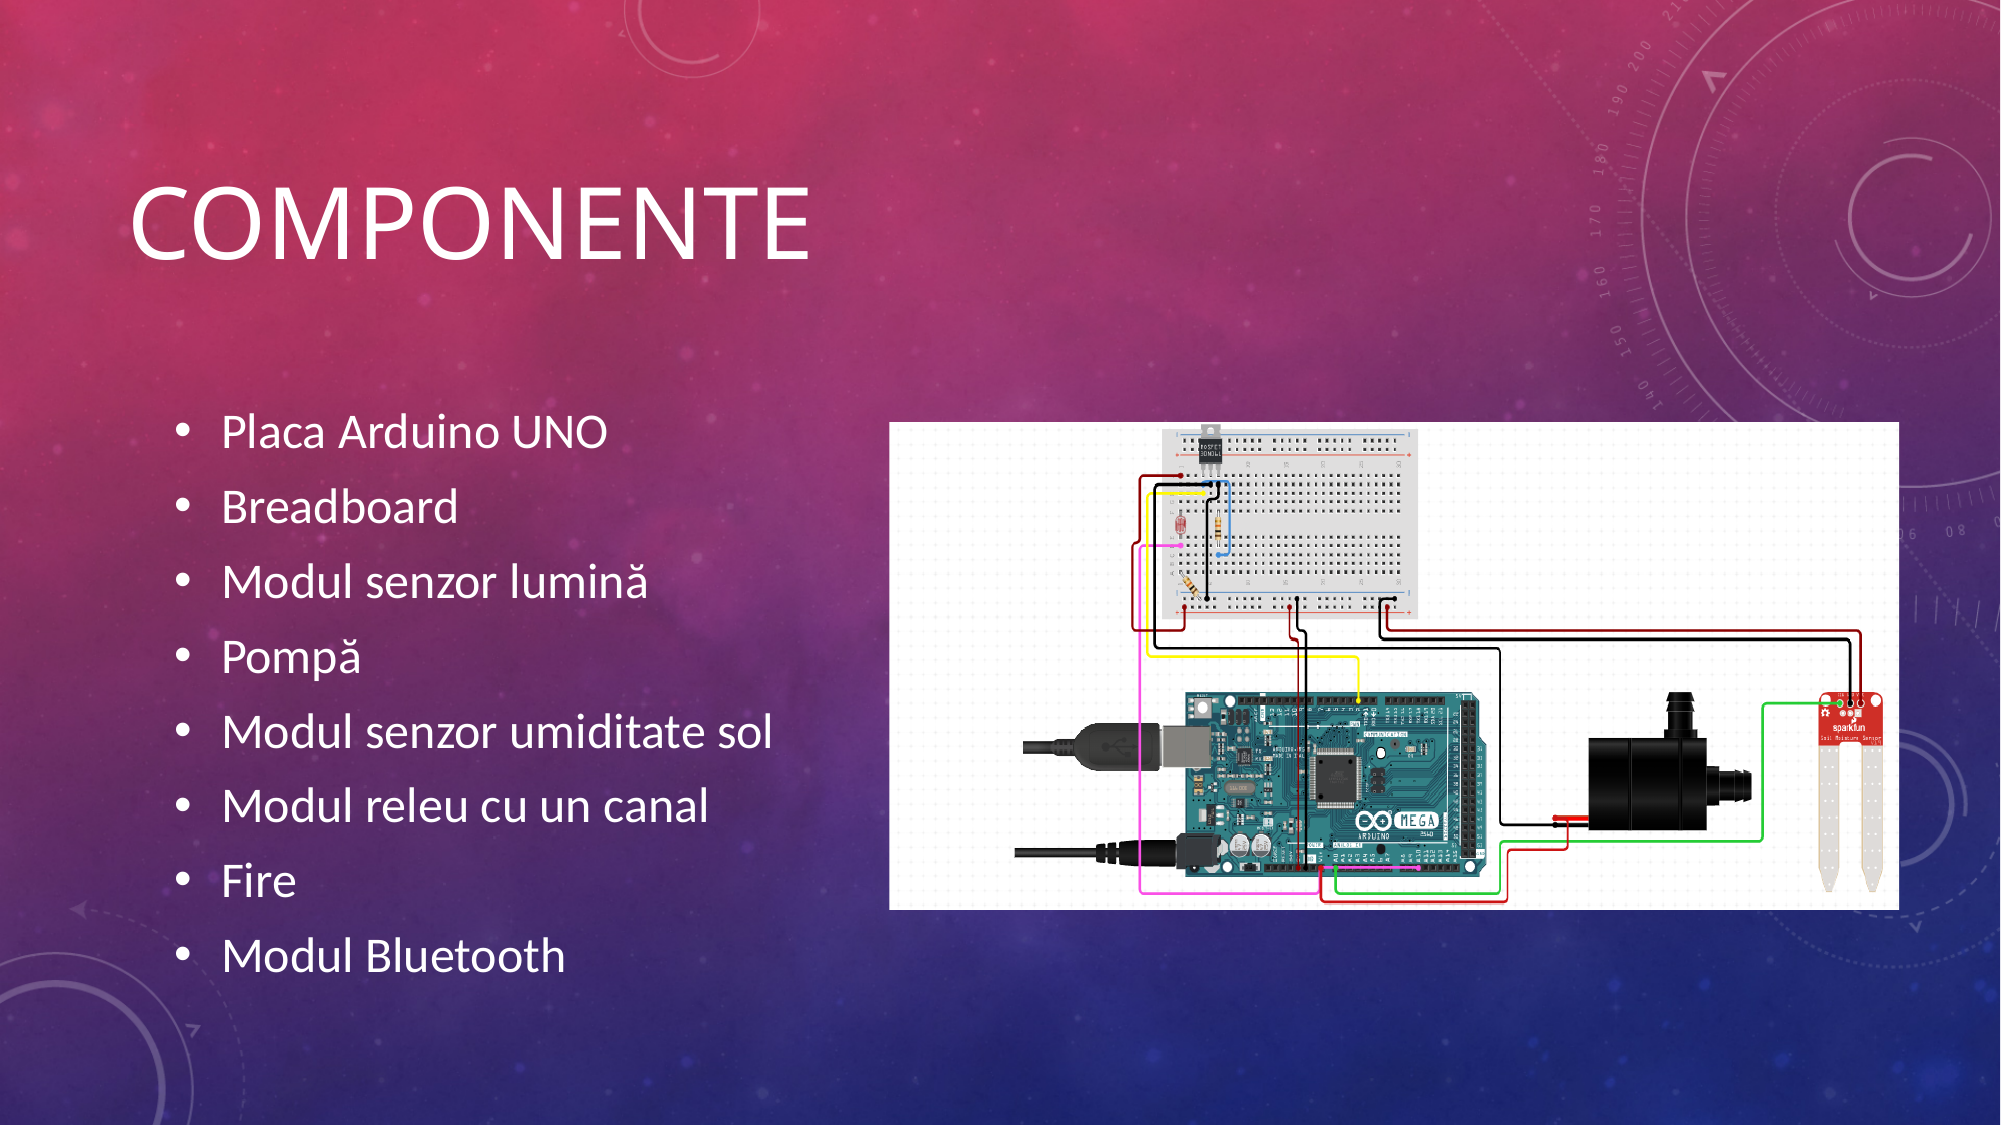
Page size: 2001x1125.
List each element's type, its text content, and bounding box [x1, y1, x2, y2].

list Placa Arduino UNO Breadboard Modul senzor lumină Pompă Modul senzor umiditate sol Modul releu cu un canal Fire Modul Bluetooth [159, 395, 1822, 994]
title Componente [112, 99, 1775, 339]
picture [889, 422, 1900, 910]
